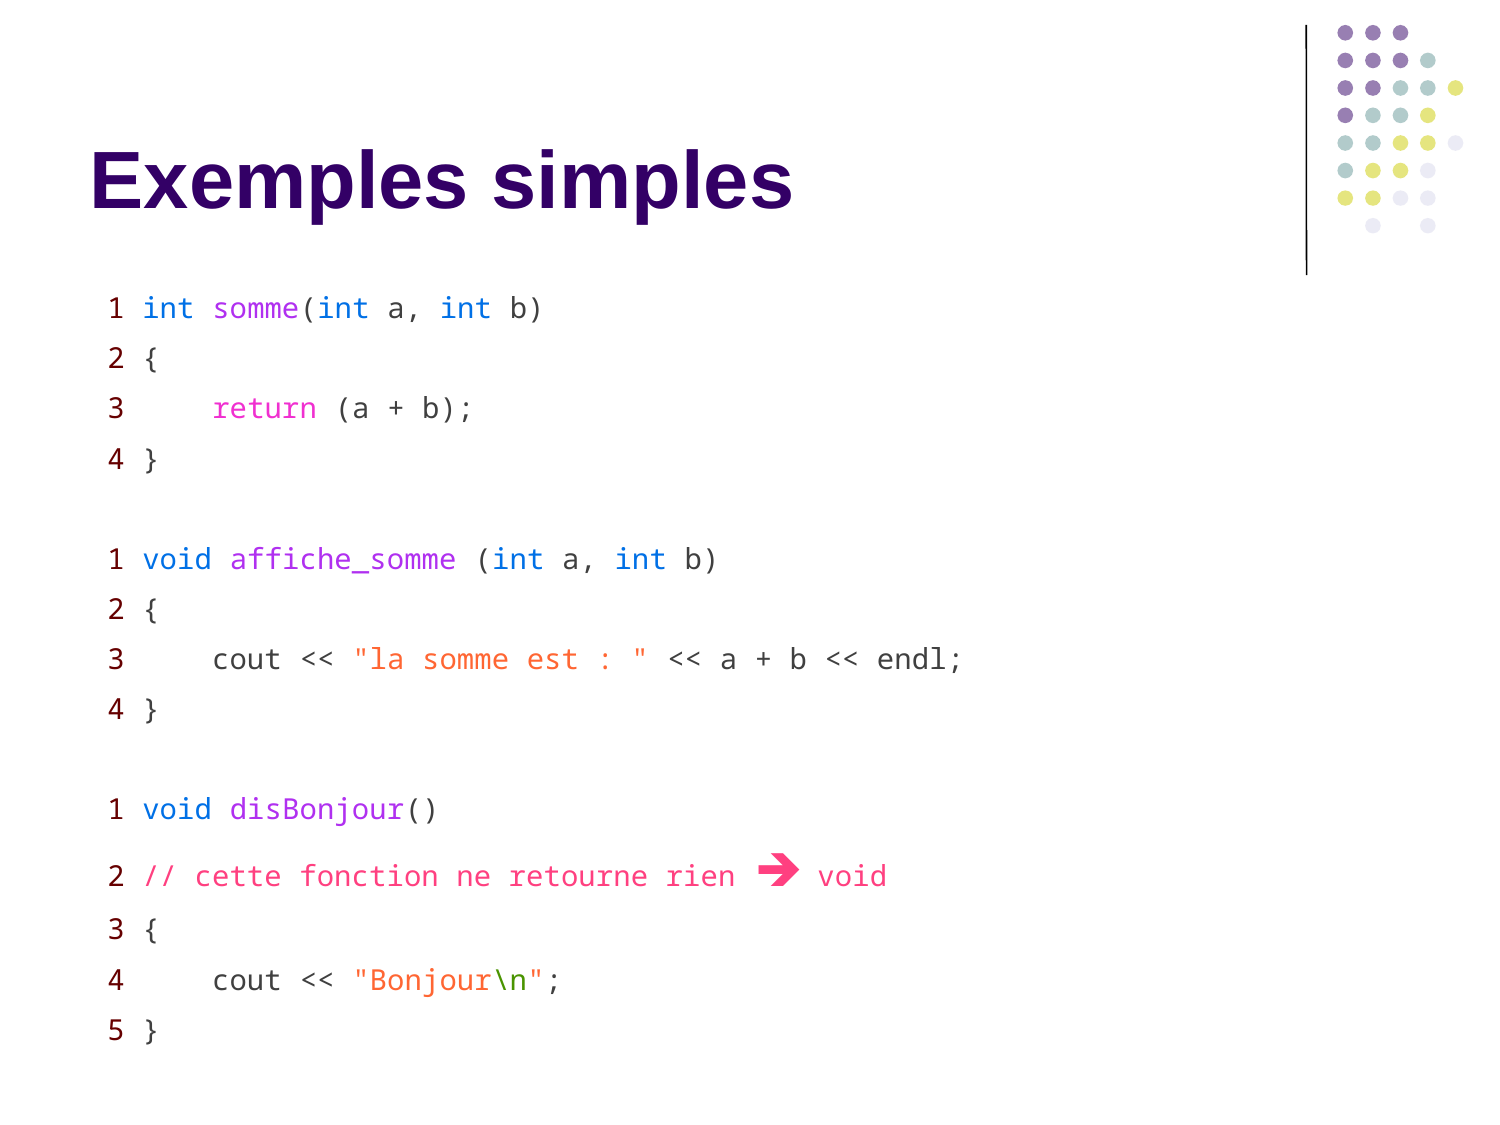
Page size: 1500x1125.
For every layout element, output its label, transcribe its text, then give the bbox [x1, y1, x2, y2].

title Exemples simples [74, 20, 1313, 233]
list 1 int somme(int a, int b) 2 { 3 return (a + b); 4 } 1 void affiche_somme (int a, int b) 2 { 3 cout << "la somme est : " << a + b << endl; 4 } 1 void disBonjour() 2 // cette fonction ne retourne rien  void 3 { 4 cout << "Bonjour\n"; 5 } [75, 282, 1426, 1061]
